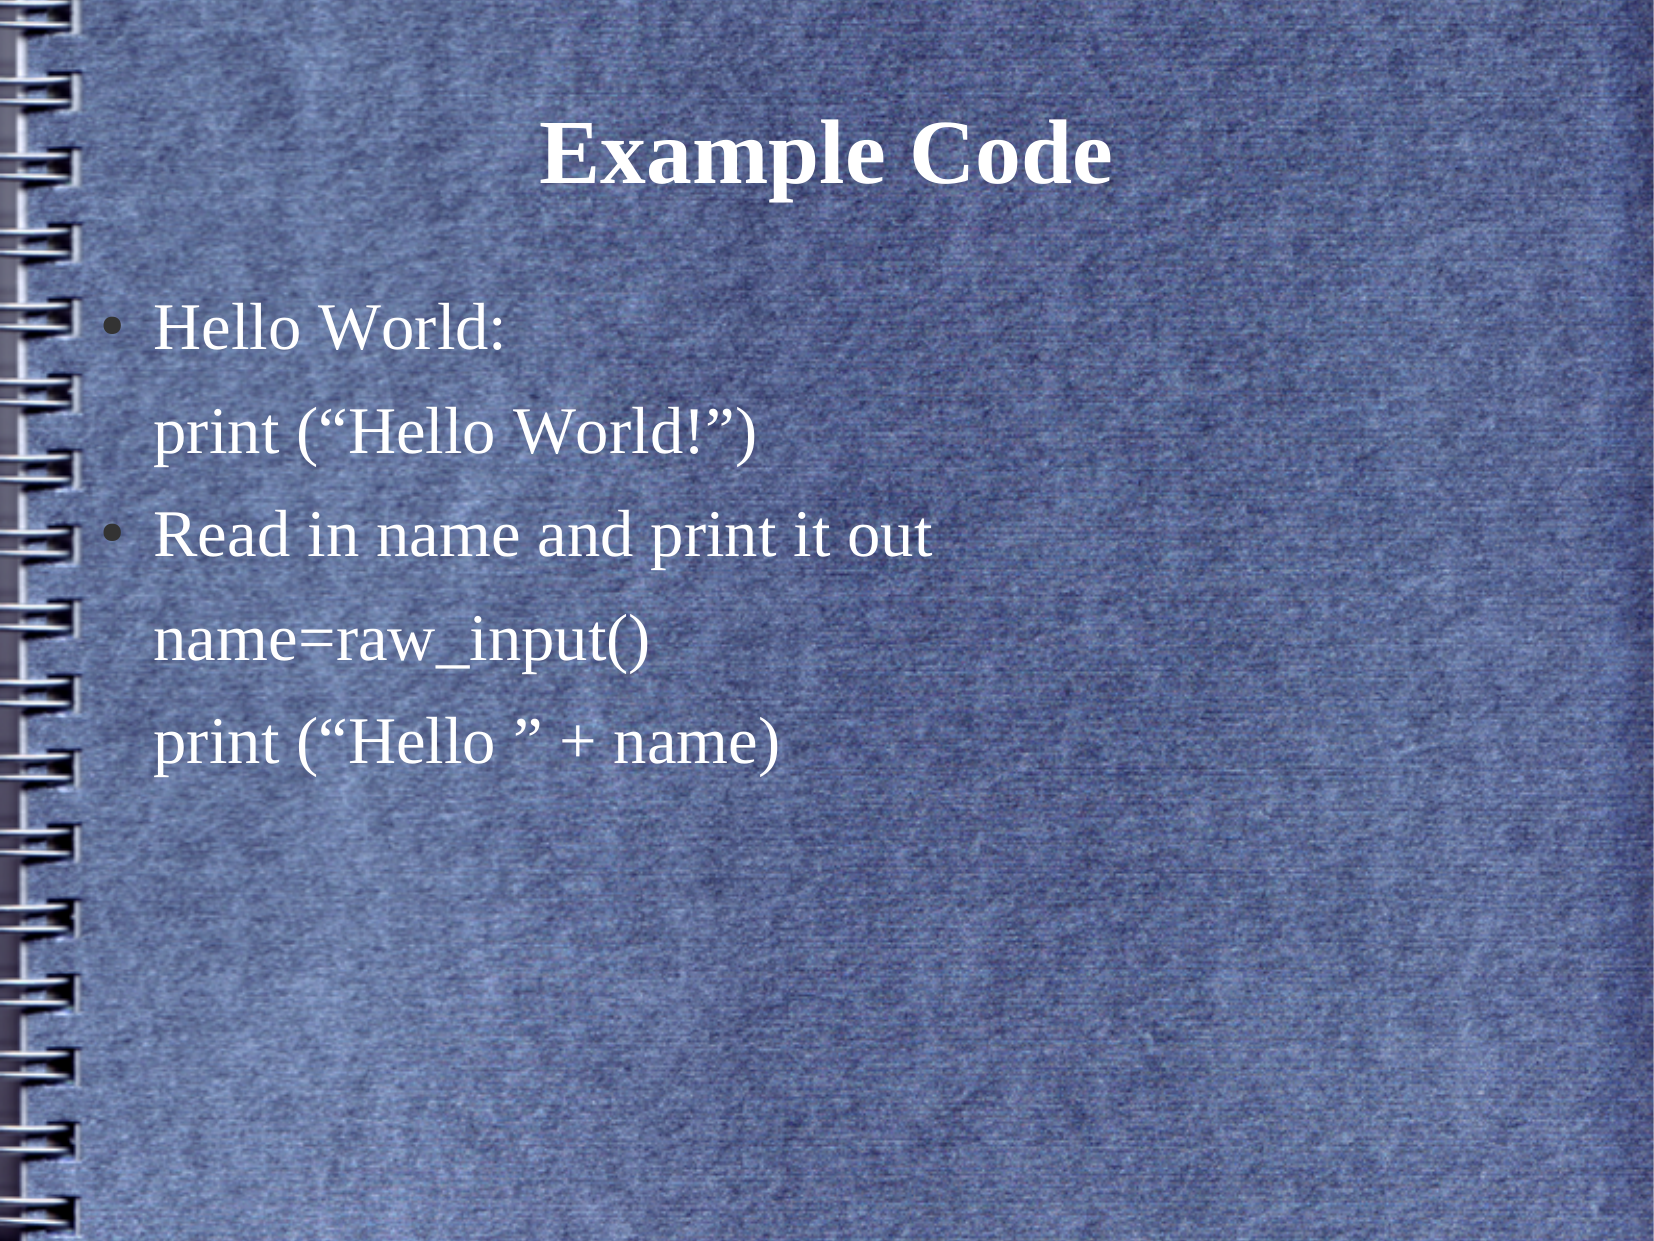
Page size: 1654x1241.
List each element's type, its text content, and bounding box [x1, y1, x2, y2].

picture [0, 0, 1654, 1241]
title Example Code [82, 49, 1571, 257]
list Hello World: print (“Hello World!”) Read in name and print it out name=raw_input() print (“Hello ” + name) [82, 290, 1571, 1109]
